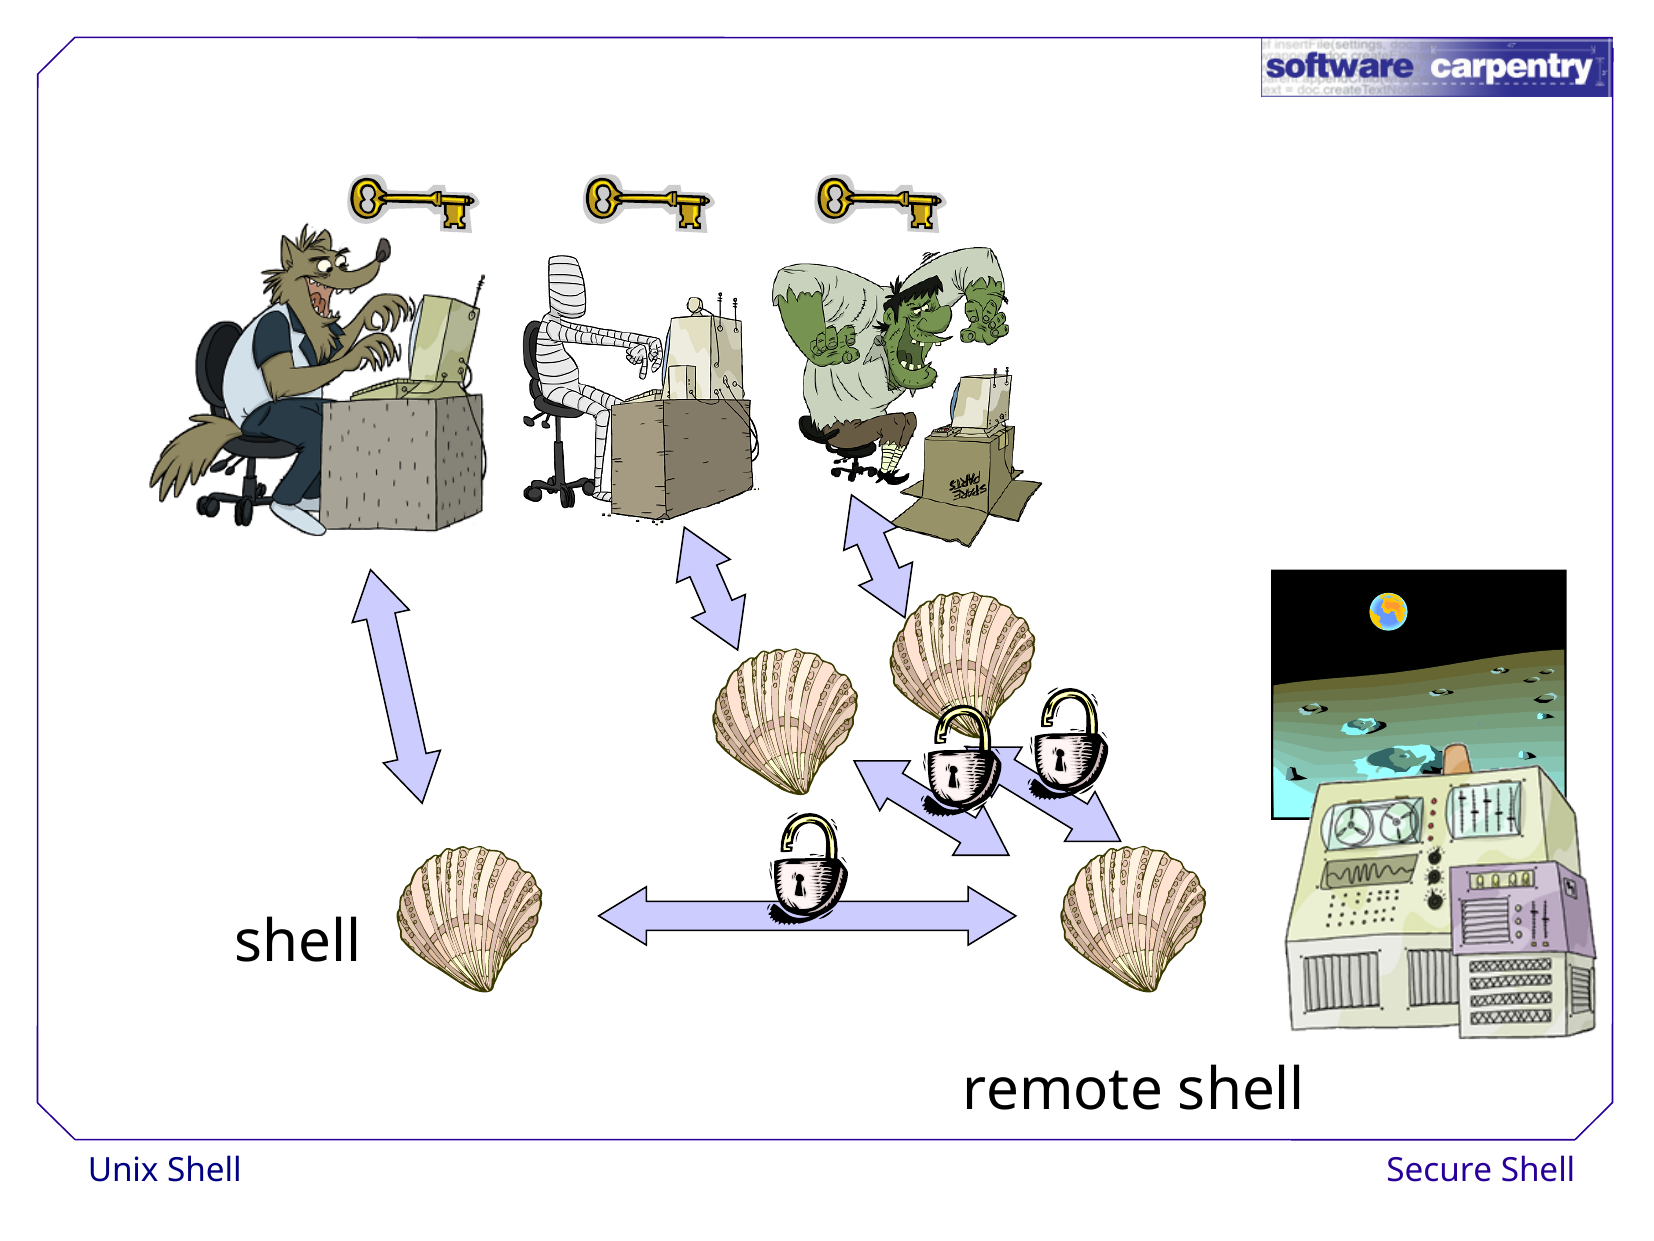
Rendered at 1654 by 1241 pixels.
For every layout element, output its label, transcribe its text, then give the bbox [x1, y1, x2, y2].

picture [1261, 39, 1613, 97]
text_box [598, 886, 1016, 946]
text_box [352, 569, 441, 804]
picture [137, 172, 1060, 567]
text_box remote shell [925, 1008, 1342, 1130]
text_box [843, 494, 913, 618]
text_box shell [145, 860, 395, 981]
picture [710, 646, 860, 800]
text_box [676, 527, 746, 650]
picture [767, 811, 849, 927]
picture [1059, 843, 1208, 997]
picture [395, 843, 545, 997]
picture [1250, 569, 1639, 1063]
picture [888, 589, 1110, 818]
text_box [854, 760, 1009, 856]
text_box [1003, 747, 1121, 842]
